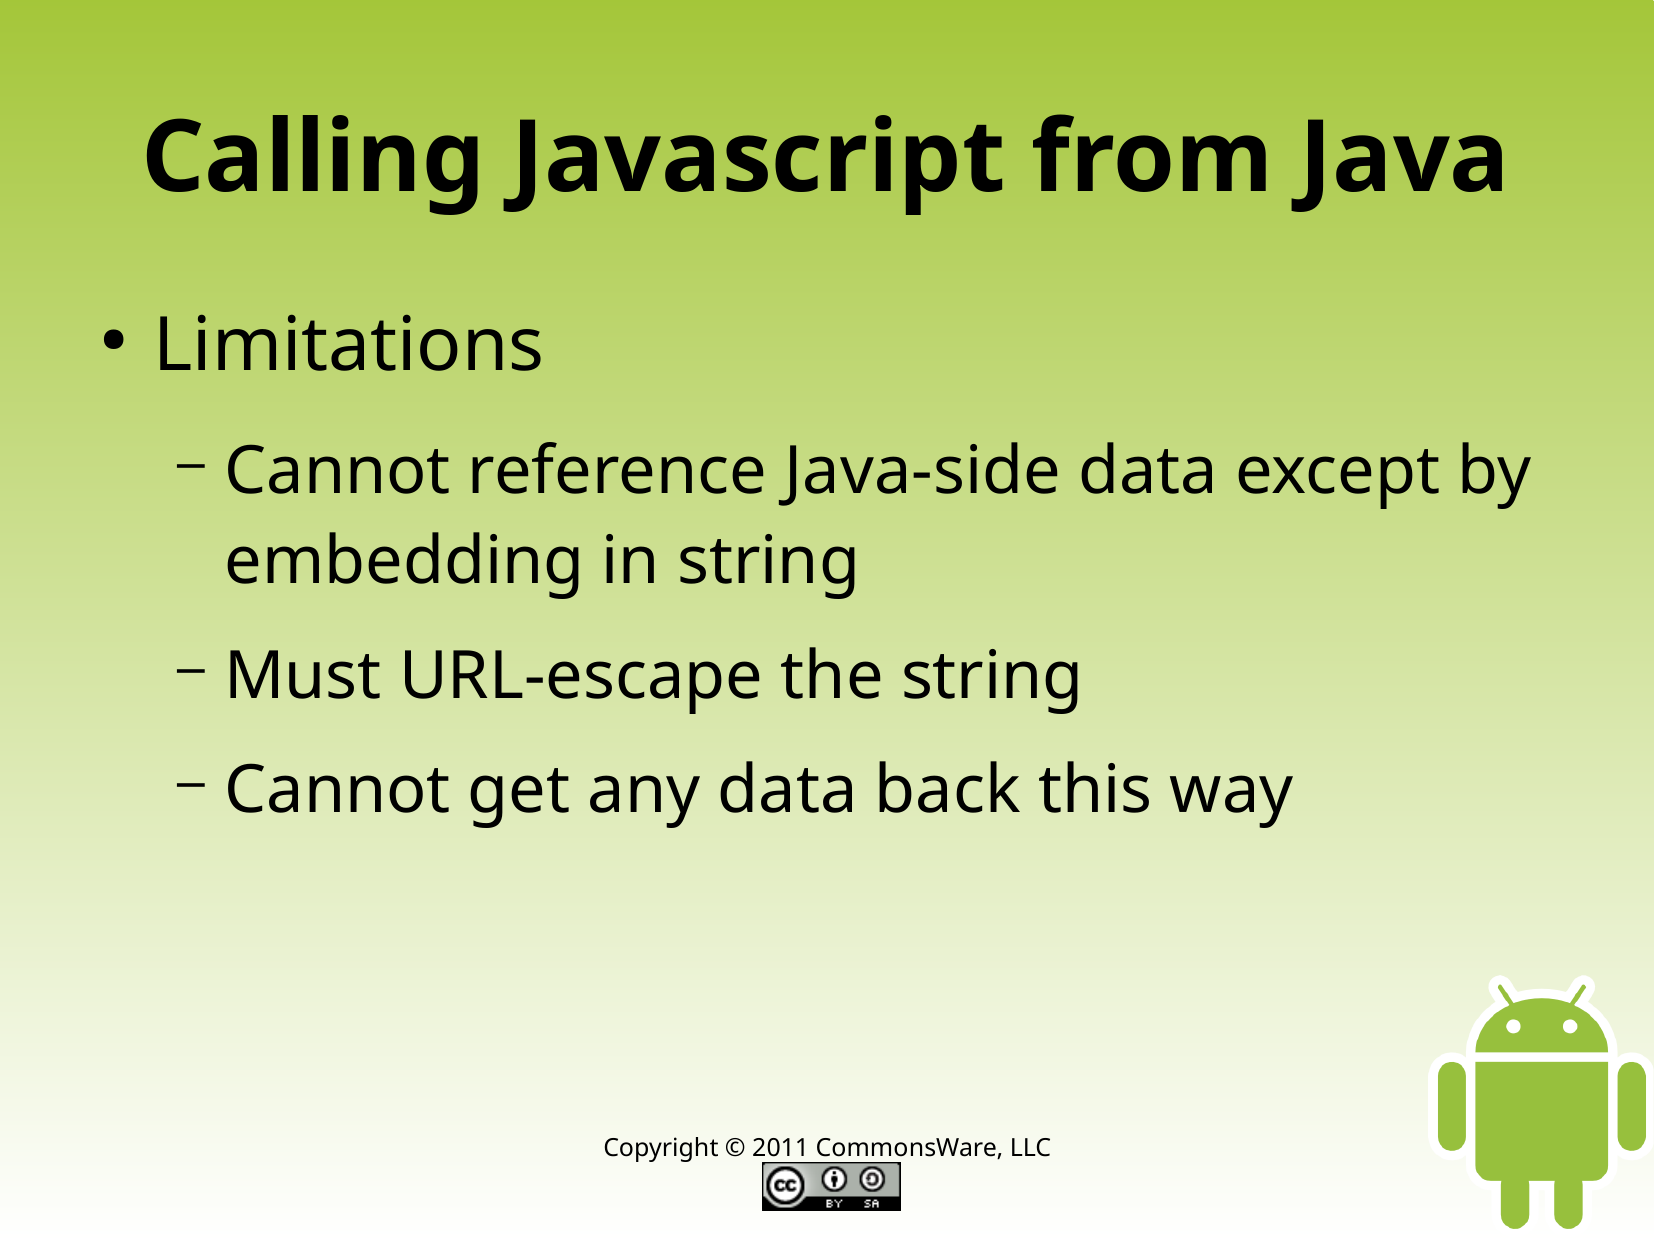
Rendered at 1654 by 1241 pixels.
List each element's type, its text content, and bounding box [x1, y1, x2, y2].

title Calling Javascript from Java [82, 49, 1571, 257]
picture [762, 1162, 901, 1211]
picture [1428, 975, 1654, 1238]
list Limitations Cannot reference Java-side data except by embedding in string Must URL-escape the string Cannot get any data back this way [82, 290, 1571, 1109]
